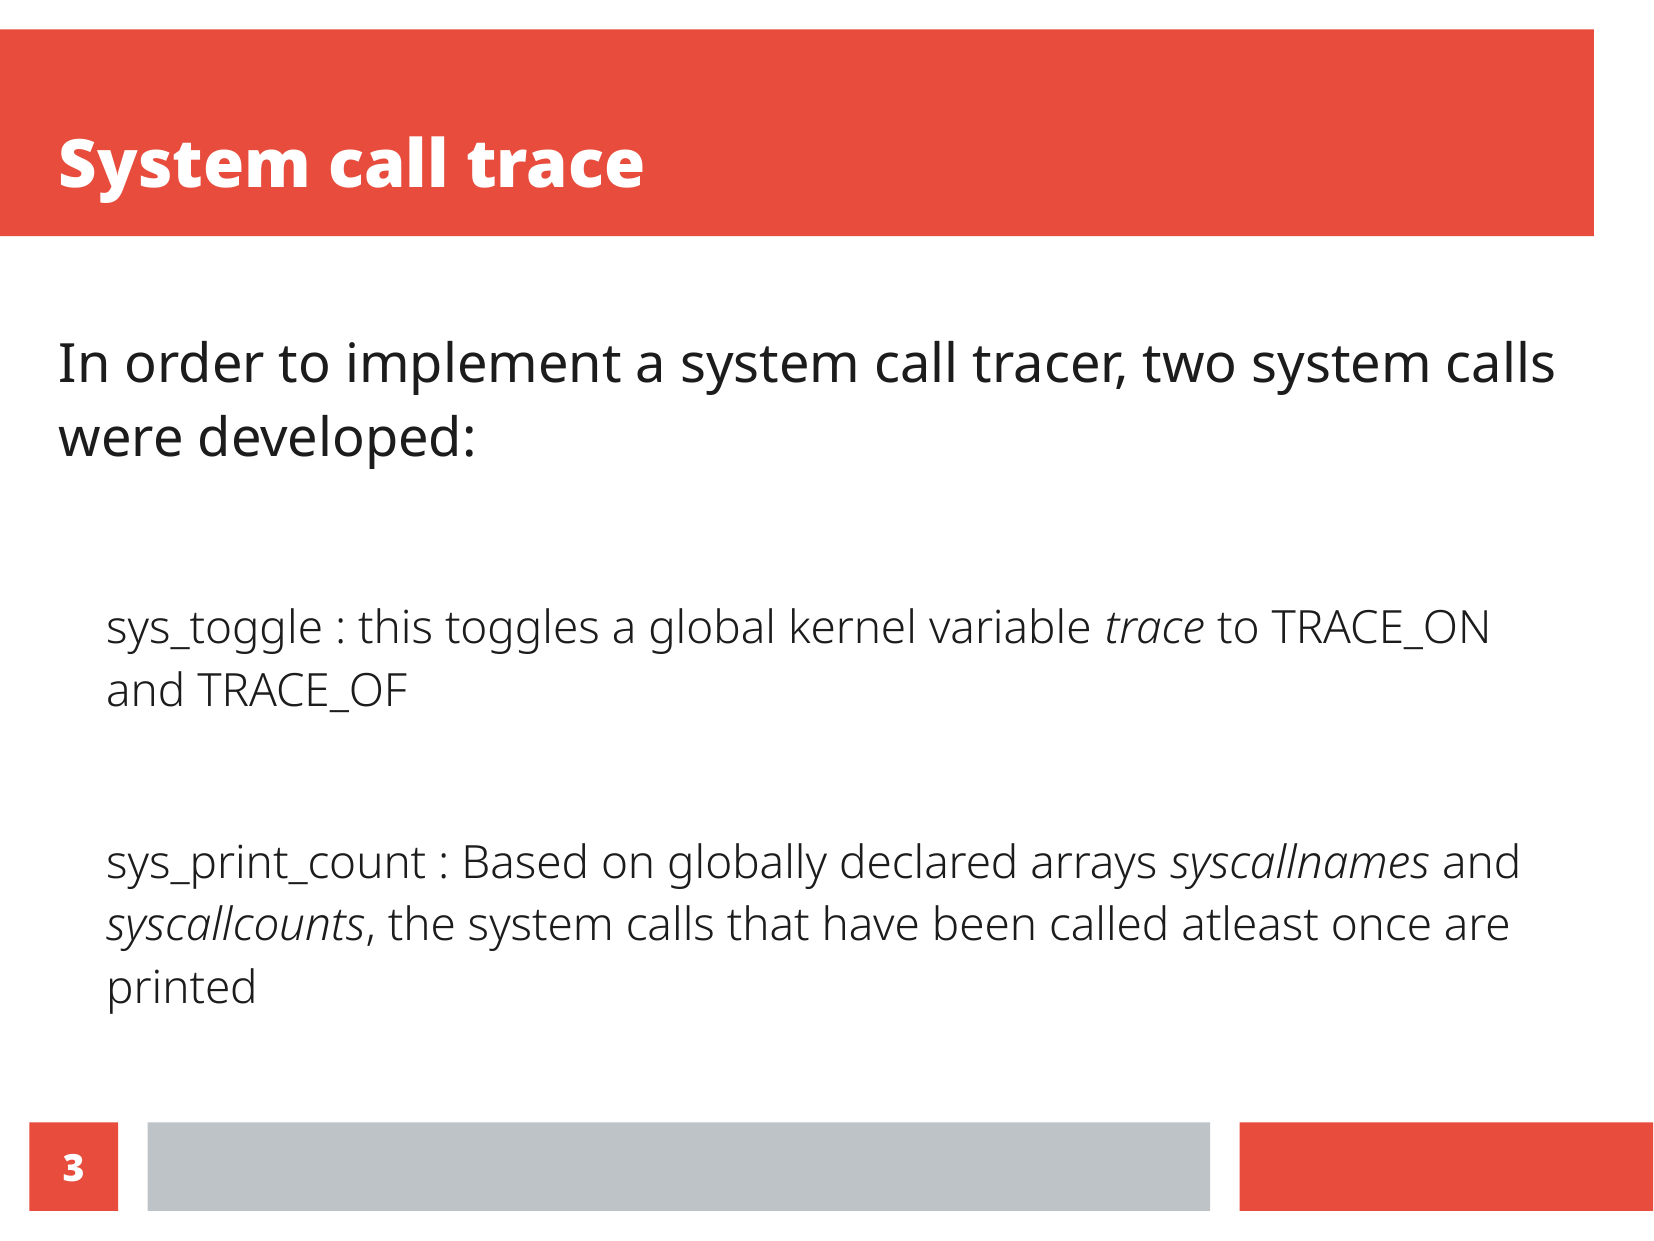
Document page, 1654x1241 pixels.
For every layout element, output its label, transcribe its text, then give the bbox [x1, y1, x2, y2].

title System call trace [58, 59, 1594, 207]
list In order to implement a system call tracer, two system calls were developed: sys_toggle : this toggles a global kernel variable trace to TRACE_ON and TRACE_OF sys_print_count : Based on globally declared arrays syscallnames and syscallcounts, the system calls that have been called atleast once are printed [58, 324, 1565, 1093]
